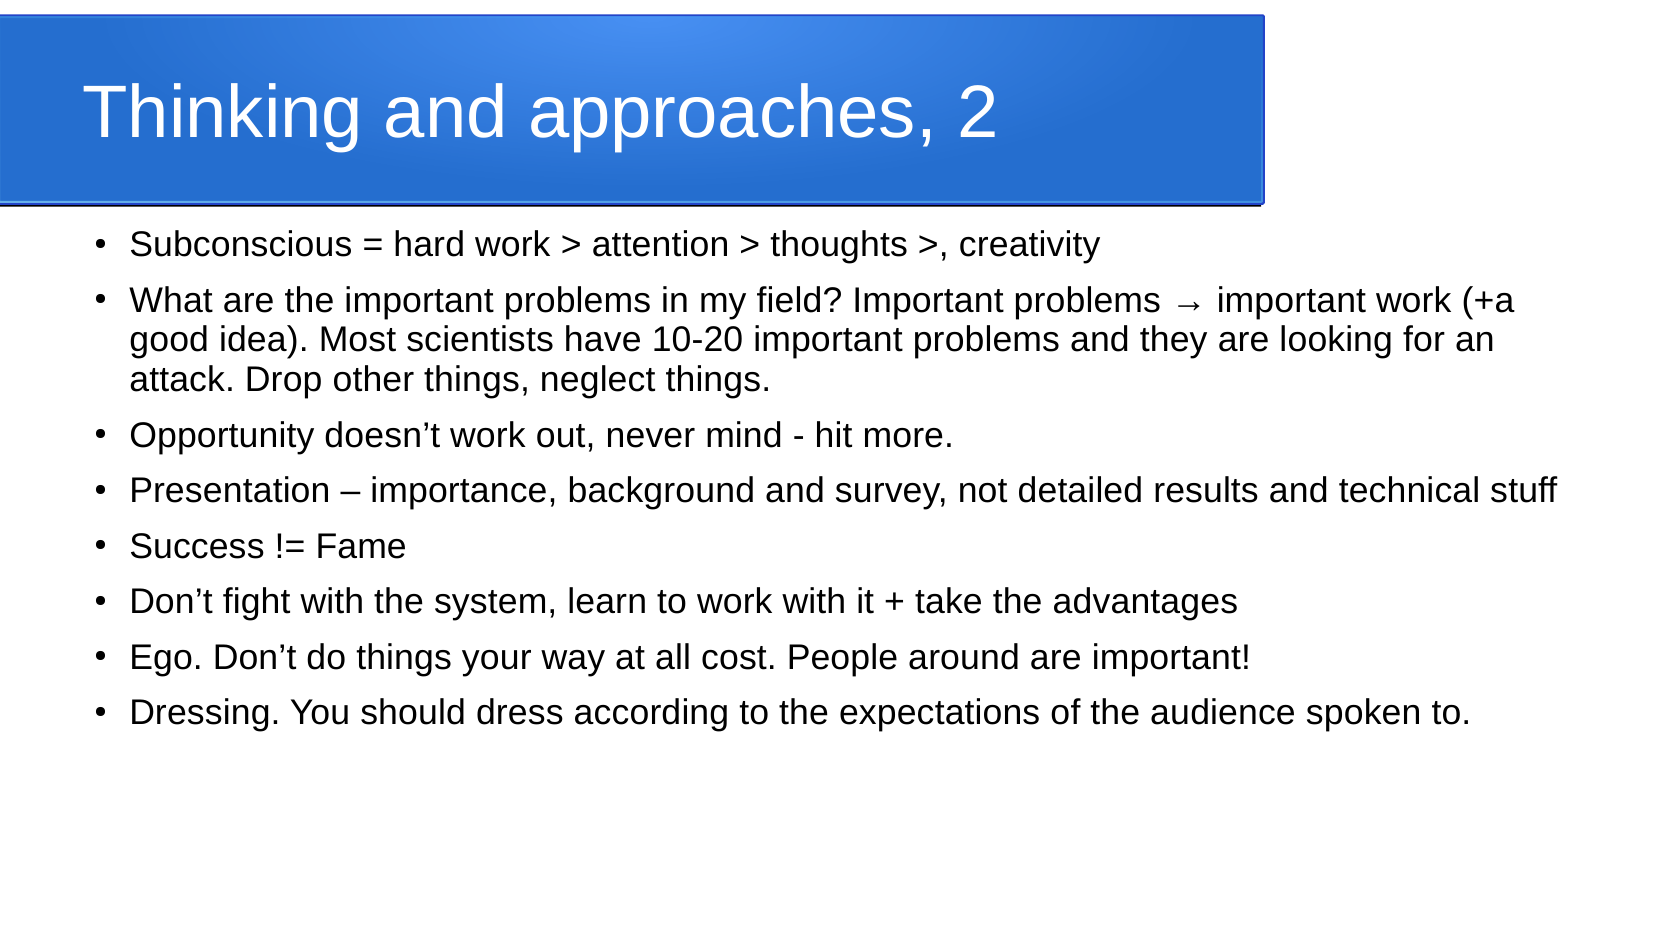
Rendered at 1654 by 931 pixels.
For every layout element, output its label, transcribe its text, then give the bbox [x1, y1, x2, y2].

list Subconscious = hard work > attention > thoughts >, creativity What are the important problems in my field? Important problems → important work (+a good idea). Most scientists have 10-20 important problems and they are looking for an attack. Drop other things, neglect things. Opportunity doesn’t work out, never mind - hit more. Presentation – importance, background and survey, not detailed results and technical stuff Success != Fame Don’t fight with the system, learn to work with it + take the advantages Ego. Don’t do things your way at all cost. People around are important! Dressing. You should dress according to the expectations of the audience spoken to. [82, 224, 1571, 764]
title Thinking and approaches, 2 [82, 35, 1235, 189]
